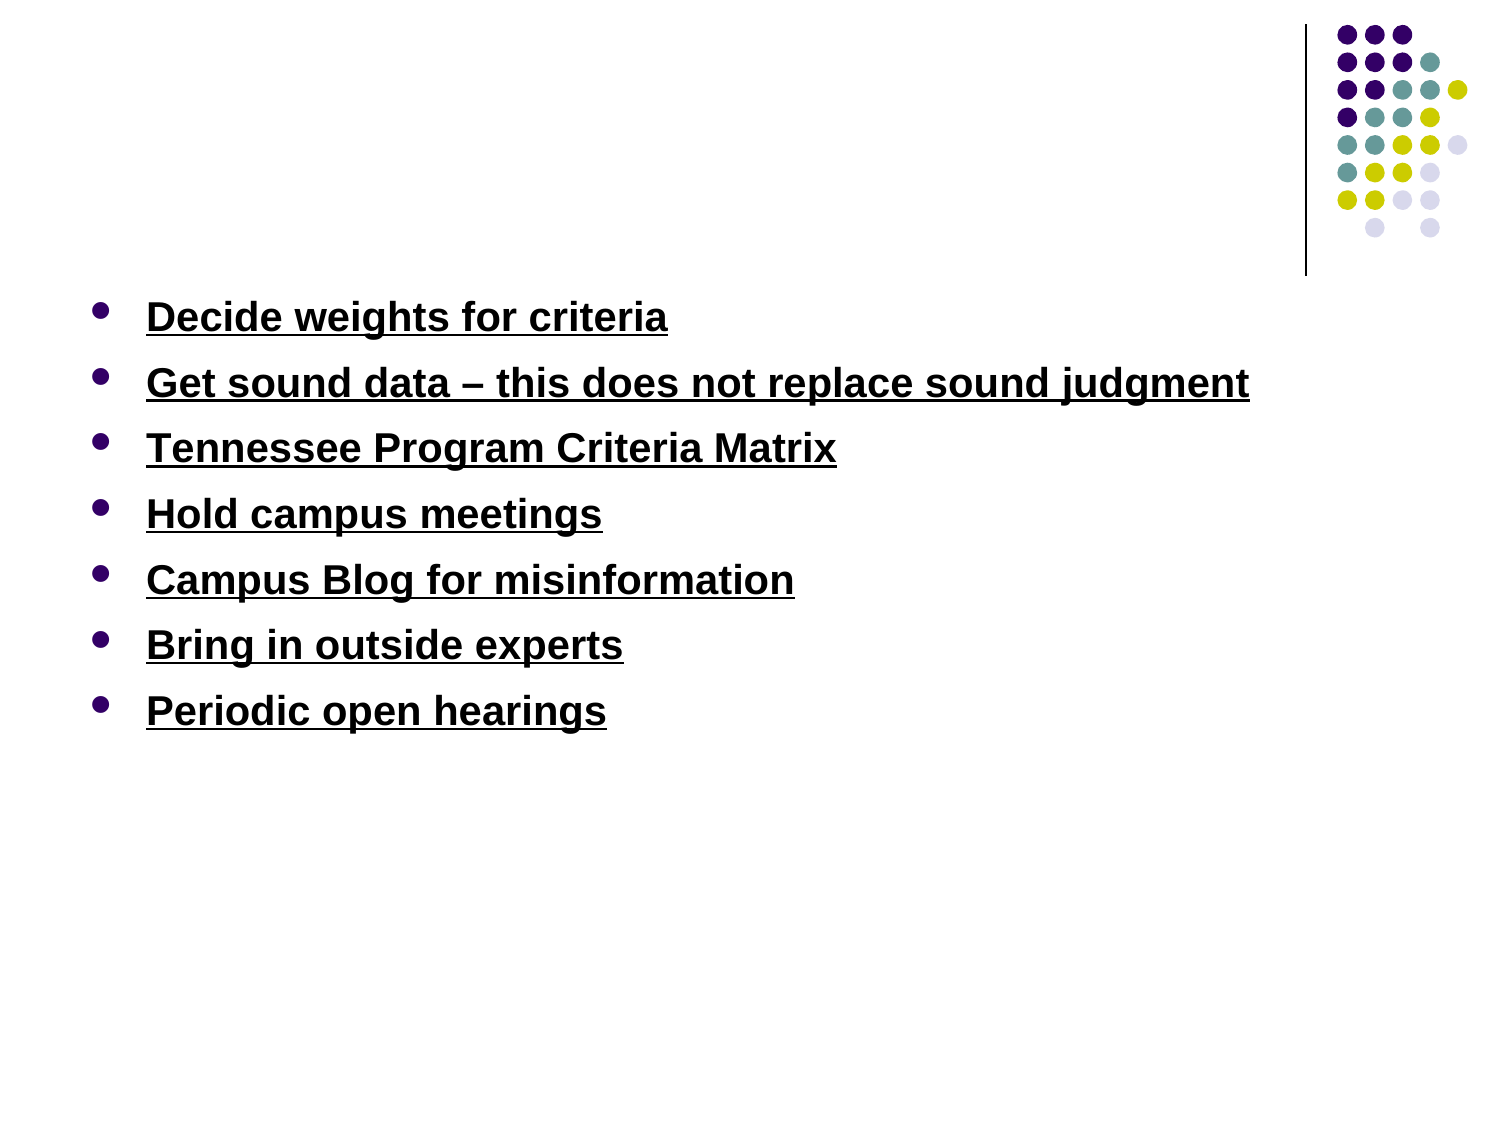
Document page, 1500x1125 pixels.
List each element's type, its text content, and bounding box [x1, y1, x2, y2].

list Decide weights for criteria Get sound data – this does not replace sound judgment Tennessee Program Criteria Matrix Hold campus meetings Campus Blog for misinformation Bring in outside experts Periodic open hearings [75, 282, 1426, 1006]
